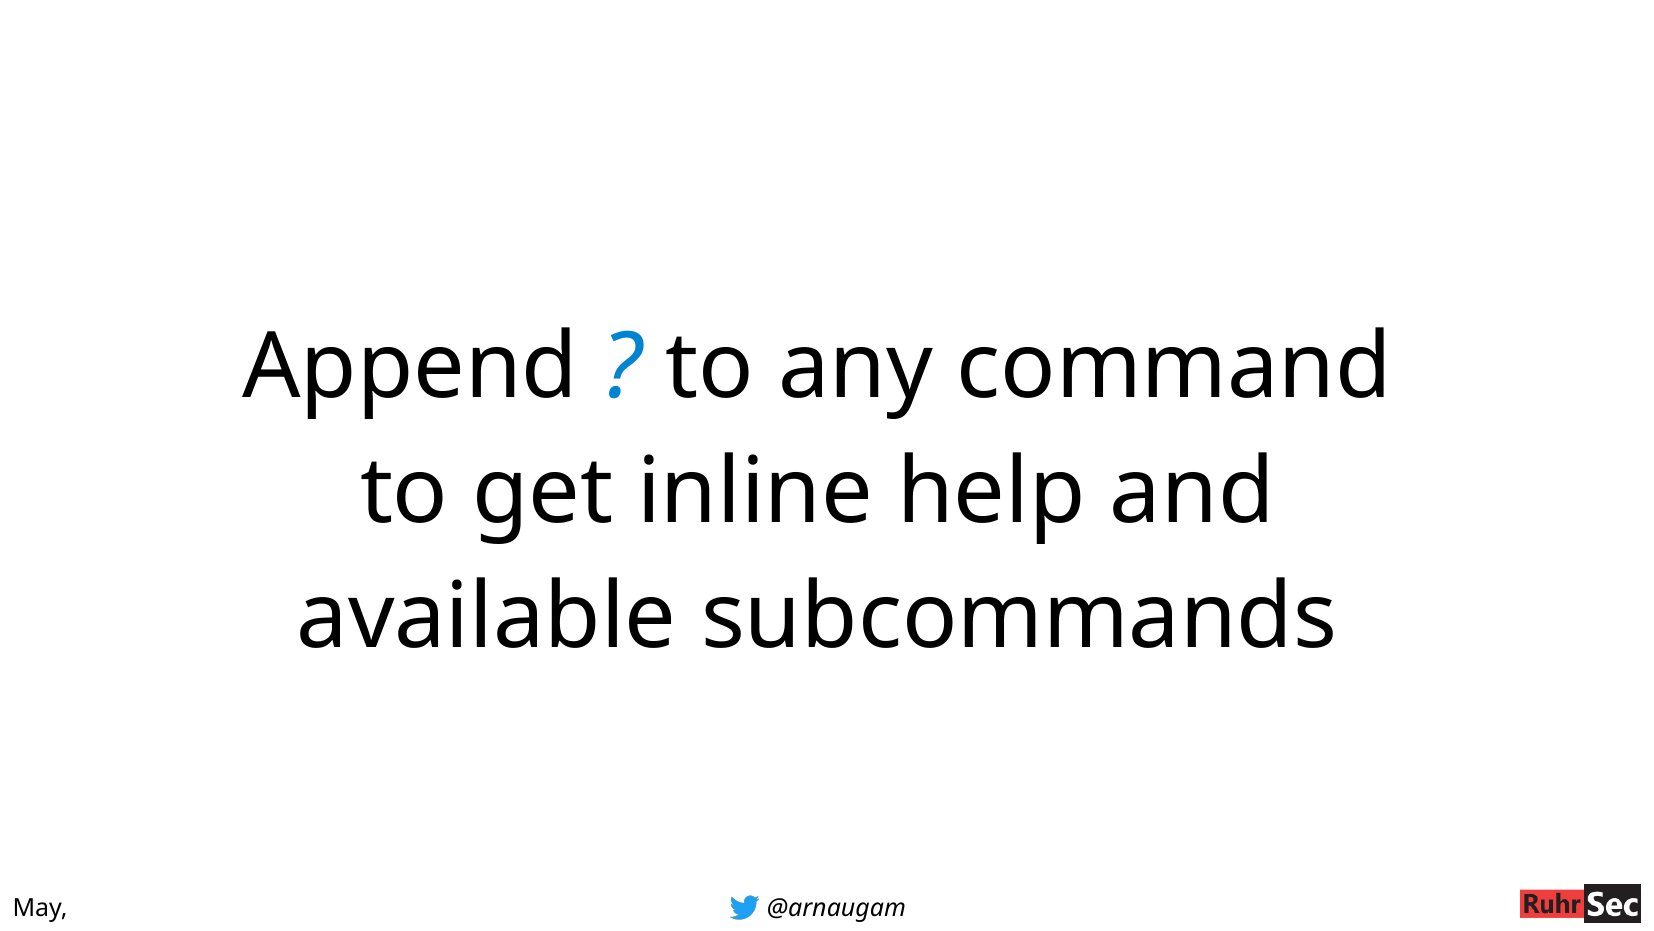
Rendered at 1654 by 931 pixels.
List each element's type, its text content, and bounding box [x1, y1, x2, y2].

picture [721, 884, 768, 931]
text_box Append ? to any command to get inline help and available subcommands [227, 292, 1427, 638]
picture [1520, 884, 1641, 923]
